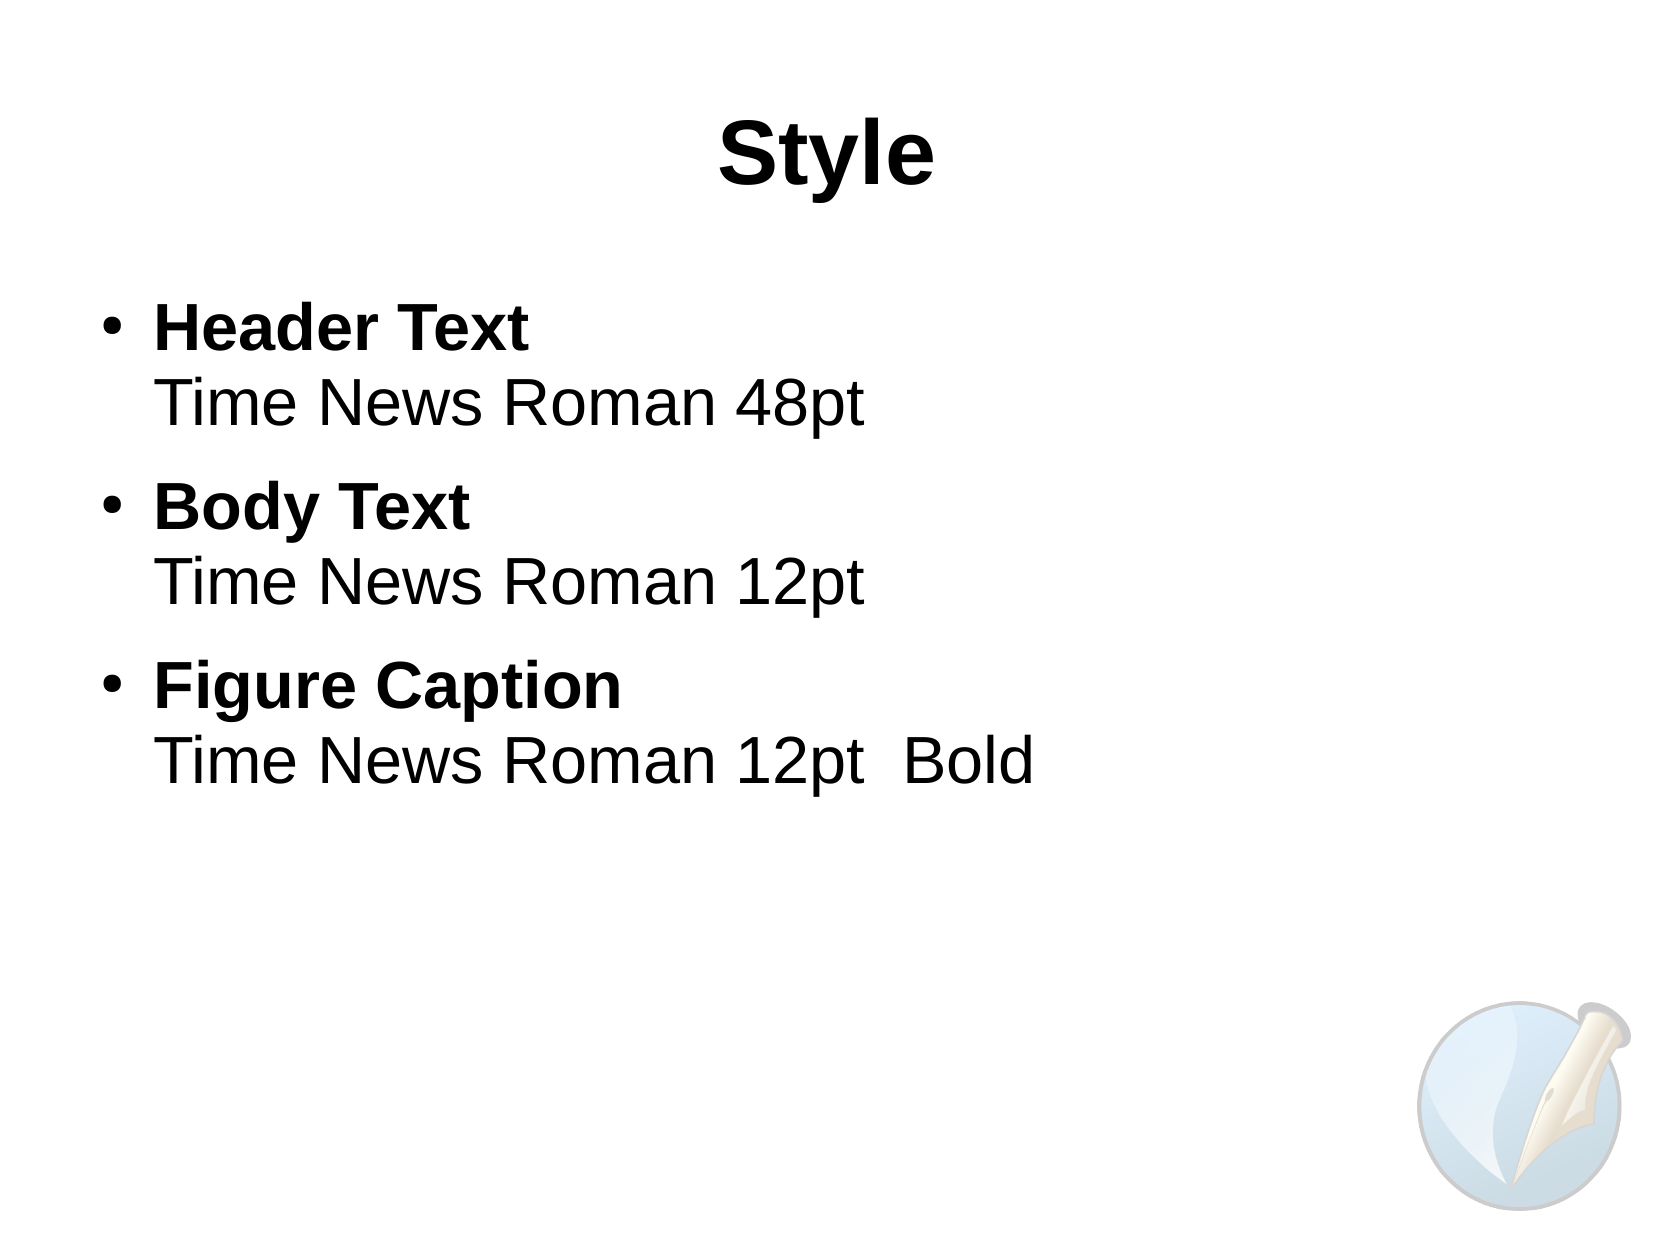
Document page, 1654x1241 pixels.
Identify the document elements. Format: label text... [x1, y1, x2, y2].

title Style [82, 56, 1571, 250]
list Header Text Time News Roman 48pt Body Text Time News Roman 12pt Figure Caption Time News Roman 12pt Bold [82, 290, 1571, 1109]
